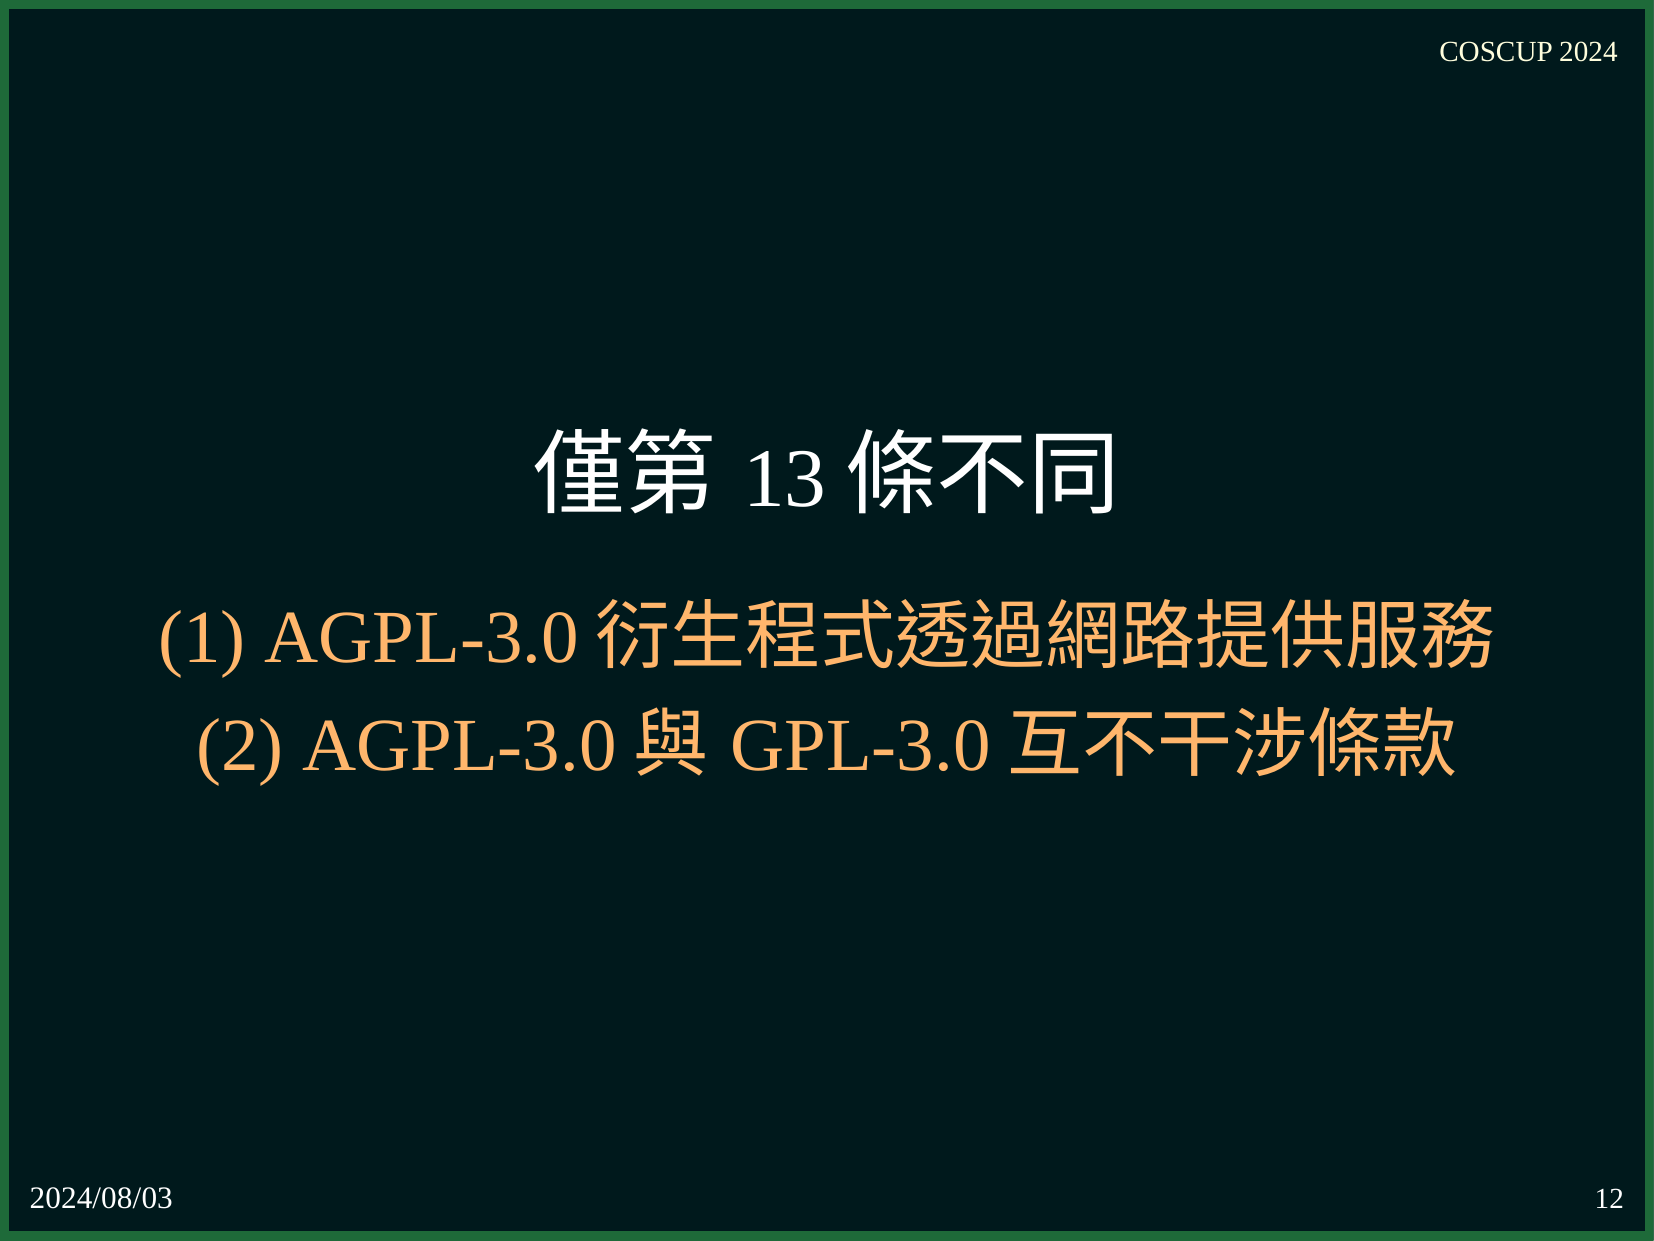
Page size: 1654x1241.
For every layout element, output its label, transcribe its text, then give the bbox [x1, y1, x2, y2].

title 僅第13條不同 (1) AGPL-3.0衍生程式透過網路提供服務 (2) AGPL-3.0與GPL-3.0互不干涉條款 [82, 253, 1571, 939]
